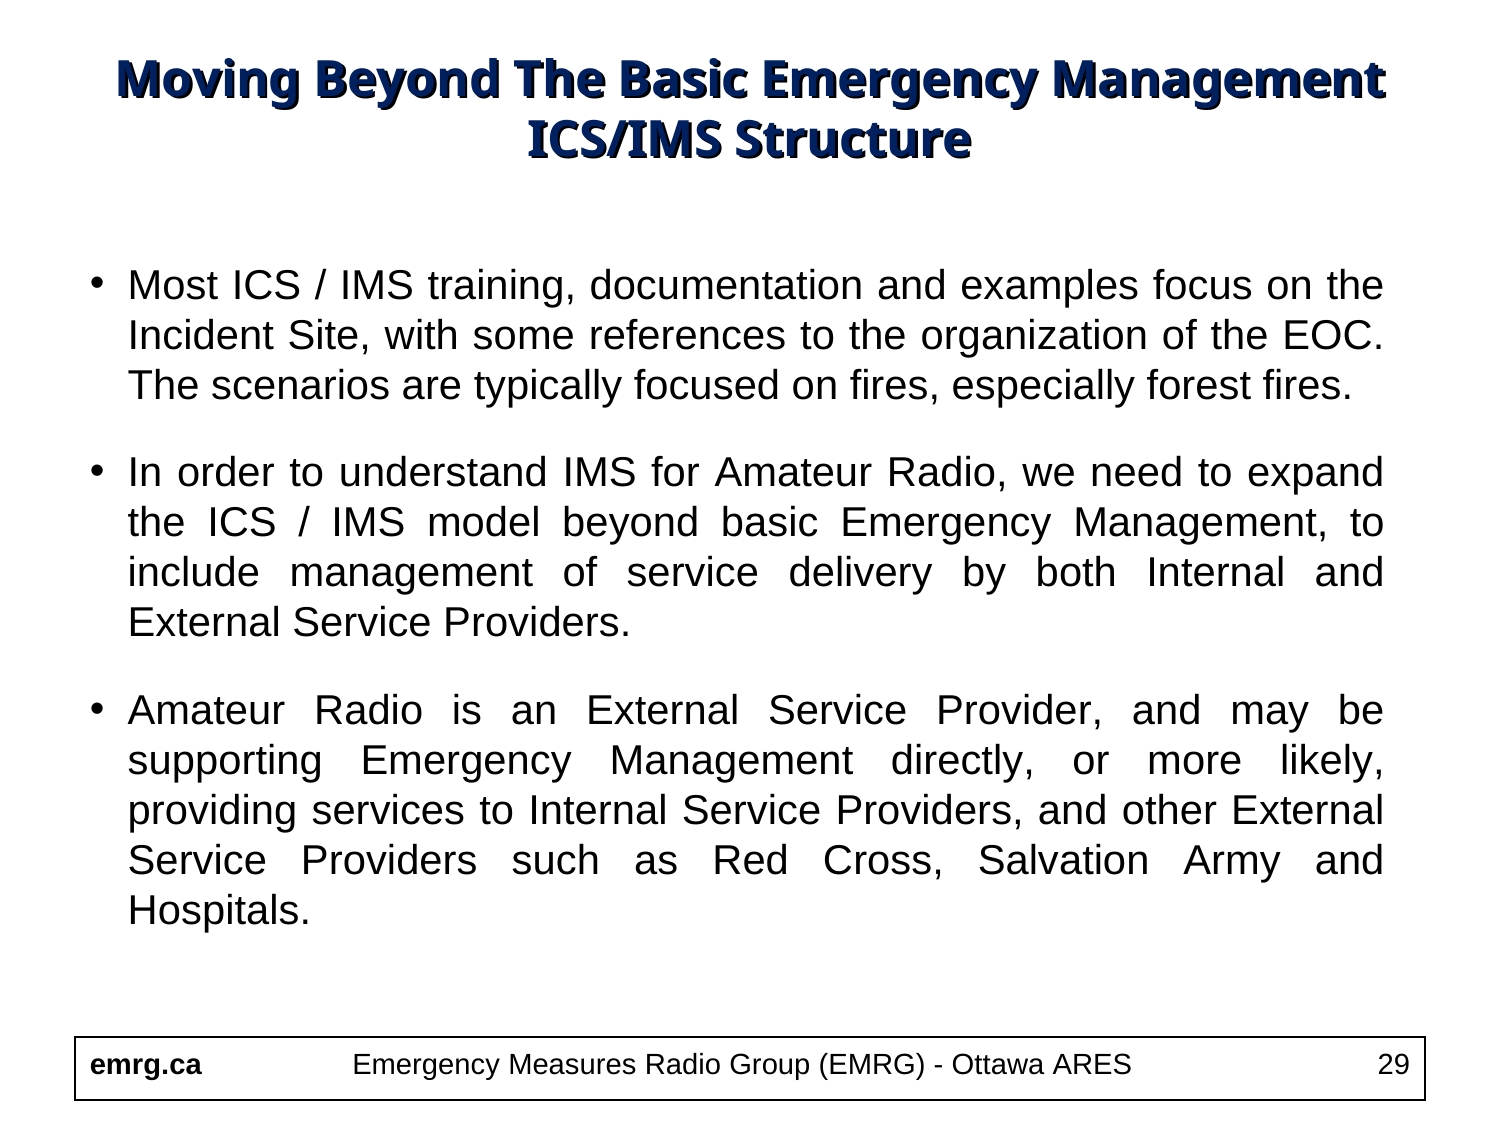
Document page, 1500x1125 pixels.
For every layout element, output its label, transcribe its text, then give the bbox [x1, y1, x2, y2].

title Moving Beyond The Basic Emergency Management ICS/IMS Structure [75, 24, 1426, 188]
text_box <number> [1246, 1037, 1426, 1103]
text_box Most ICS / IMS training, documentation and examples focus on the Incident Site, with some references to the organization of the EOC. The scenarios are typically focused on fires, especially forest fires. In order to understand IMS for Amateur Radio, we need to expand the ICS / IMS model beyond basic Emergency Management, to include management of service delivery by both Internal and External Service Providers. Amateur Radio is an External Service Provider, and may be supporting Emergency Management directly, or more likely, providing services to Internal Service Providers, and other External Service Providers such as Red Cross, Salvation Army and Hospitals. [74, 249, 1401, 941]
text_box Emergency Measures Radio Group (EMRG) - Ottawa ARES [247, 1037, 1238, 1103]
